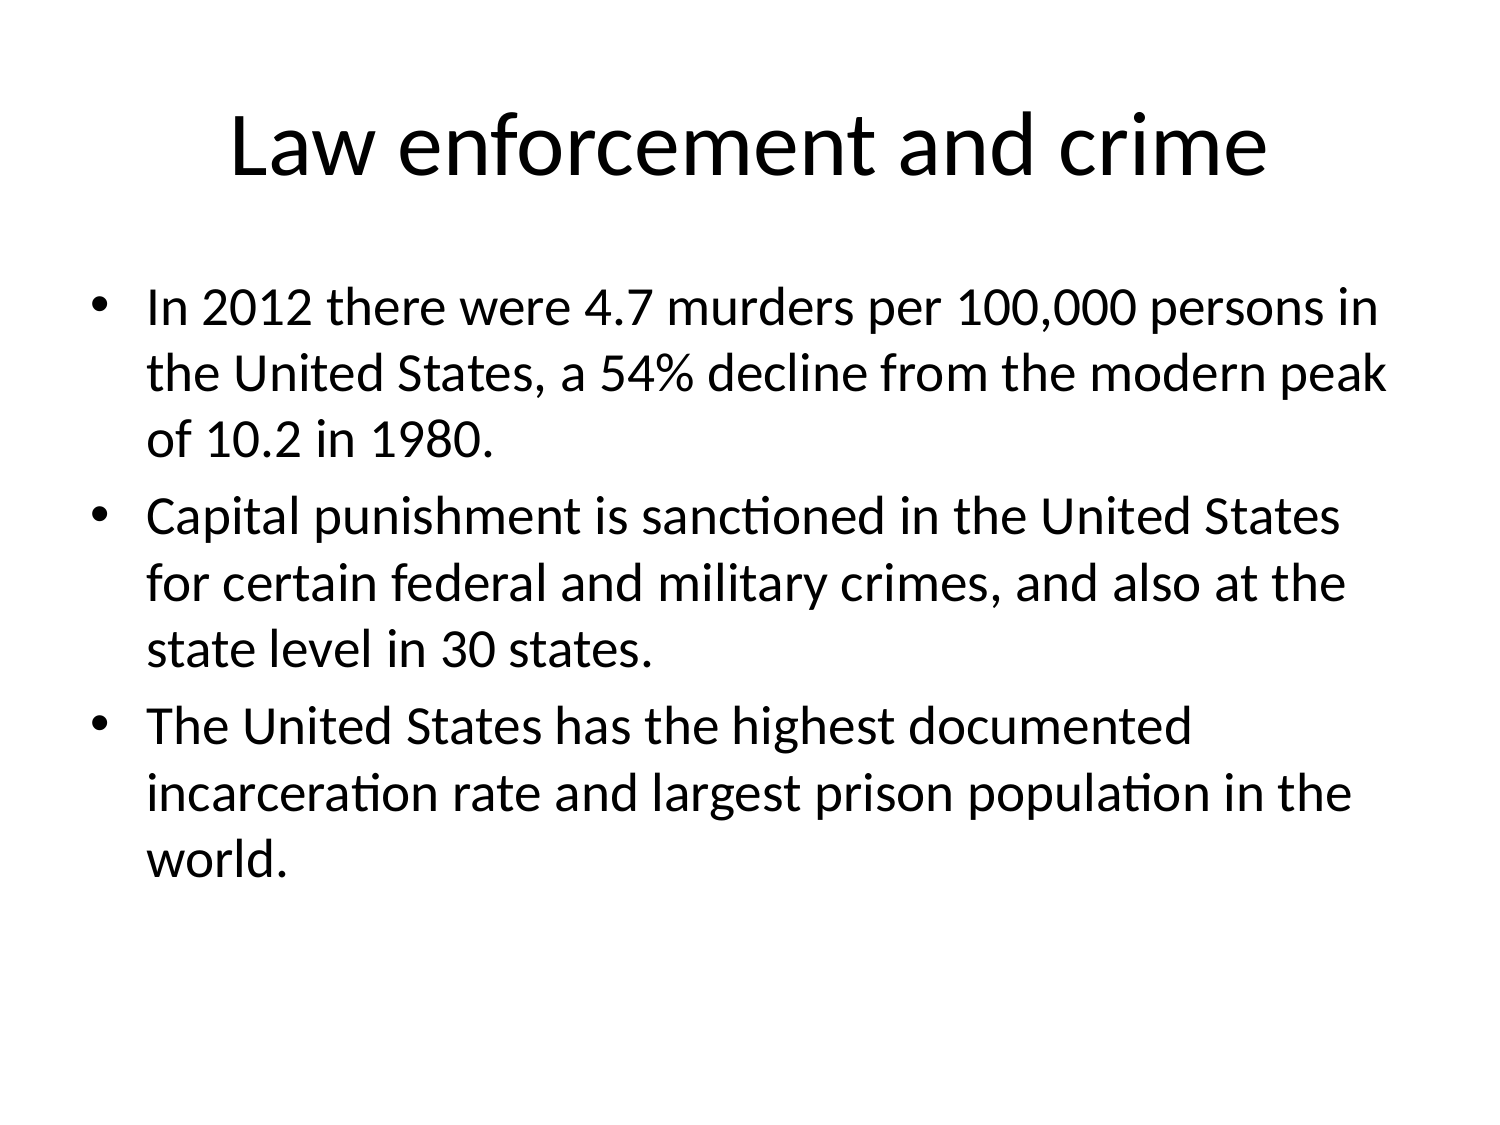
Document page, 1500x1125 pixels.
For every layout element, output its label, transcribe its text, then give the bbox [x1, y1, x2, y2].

title Law enforcement and crime [75, 45, 1425, 233]
list In 2012 there were 4.7 murders per 100,000 persons in the United States, a 54% decline from the modern peak of 10.2 in 1980. Capital punishment is sanctioned in the United States for certain federal and military crimes, and also at the state level in 30 states. The United States has the highest documented incarceration rate and largest prison population in the world. [75, 262, 1425, 1005]
